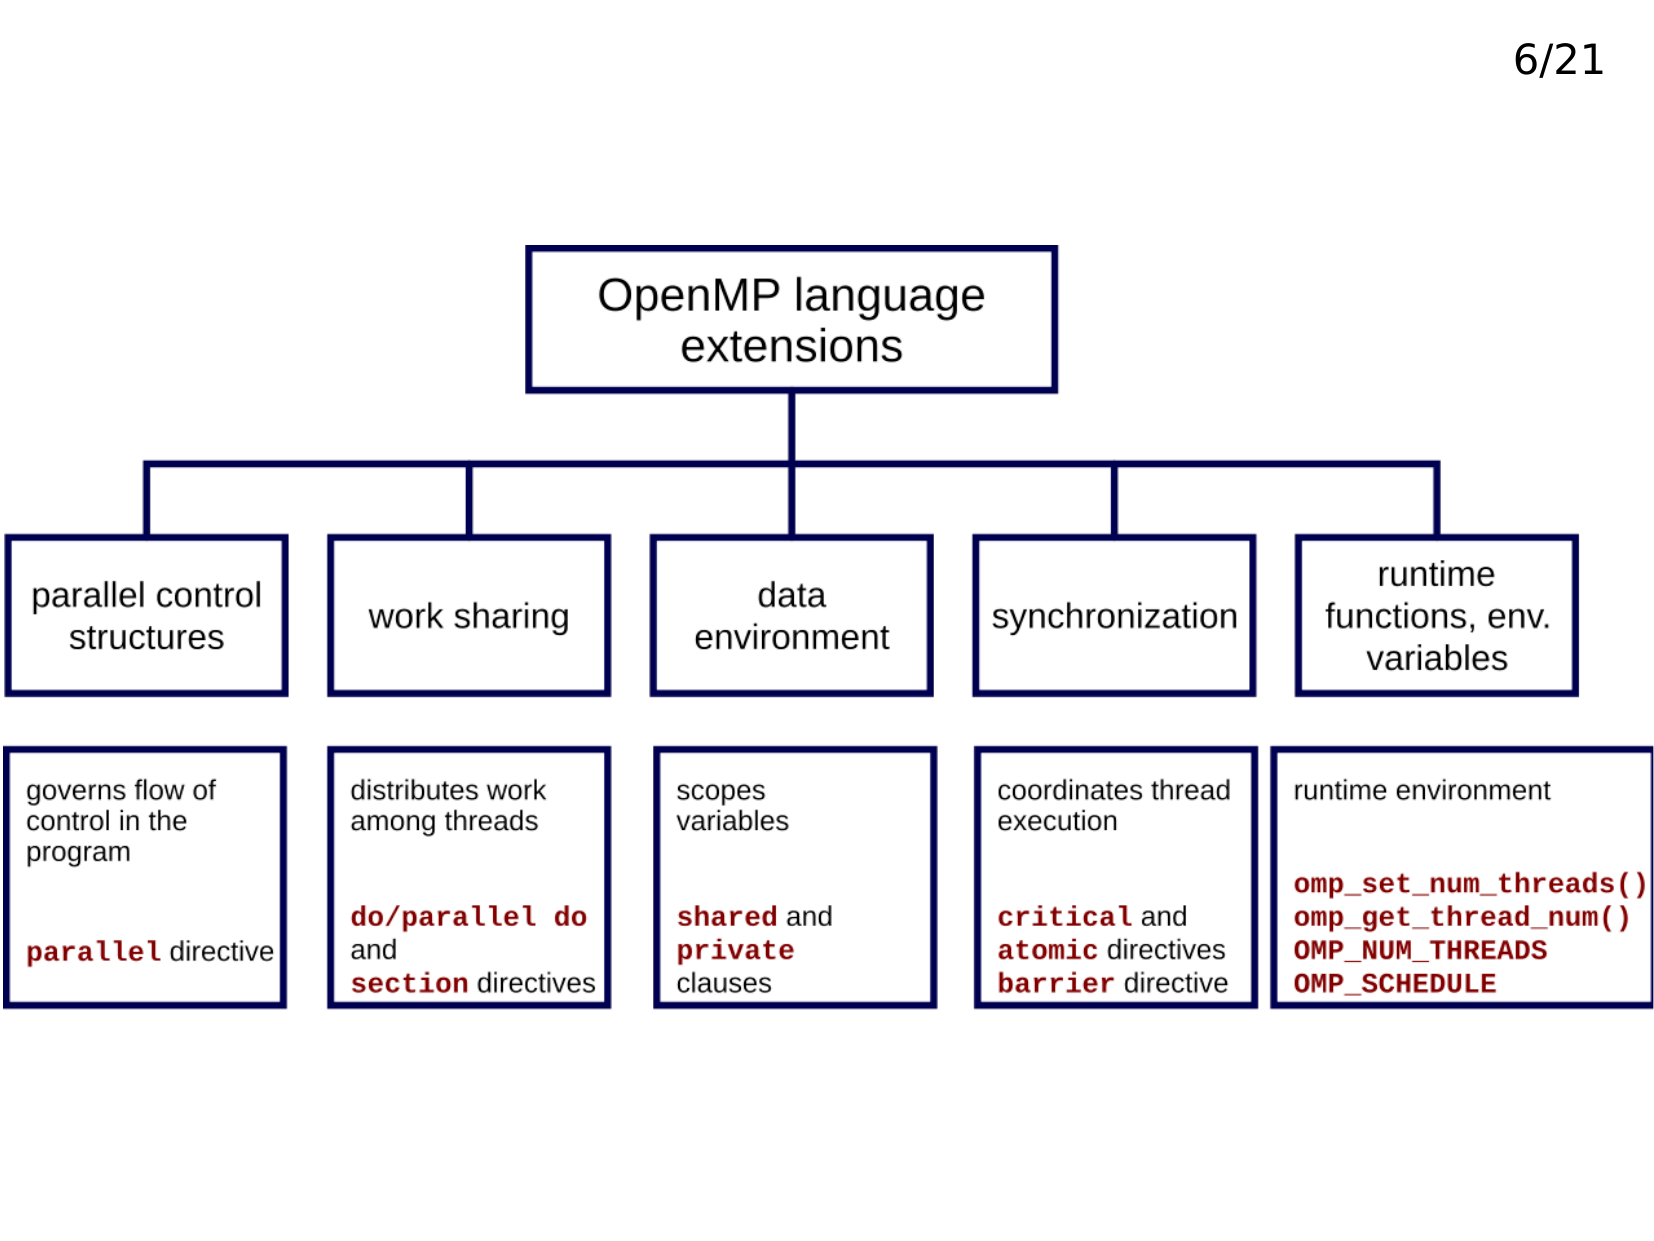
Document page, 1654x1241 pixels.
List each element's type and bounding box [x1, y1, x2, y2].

picture [3, 245, 1654, 1010]
